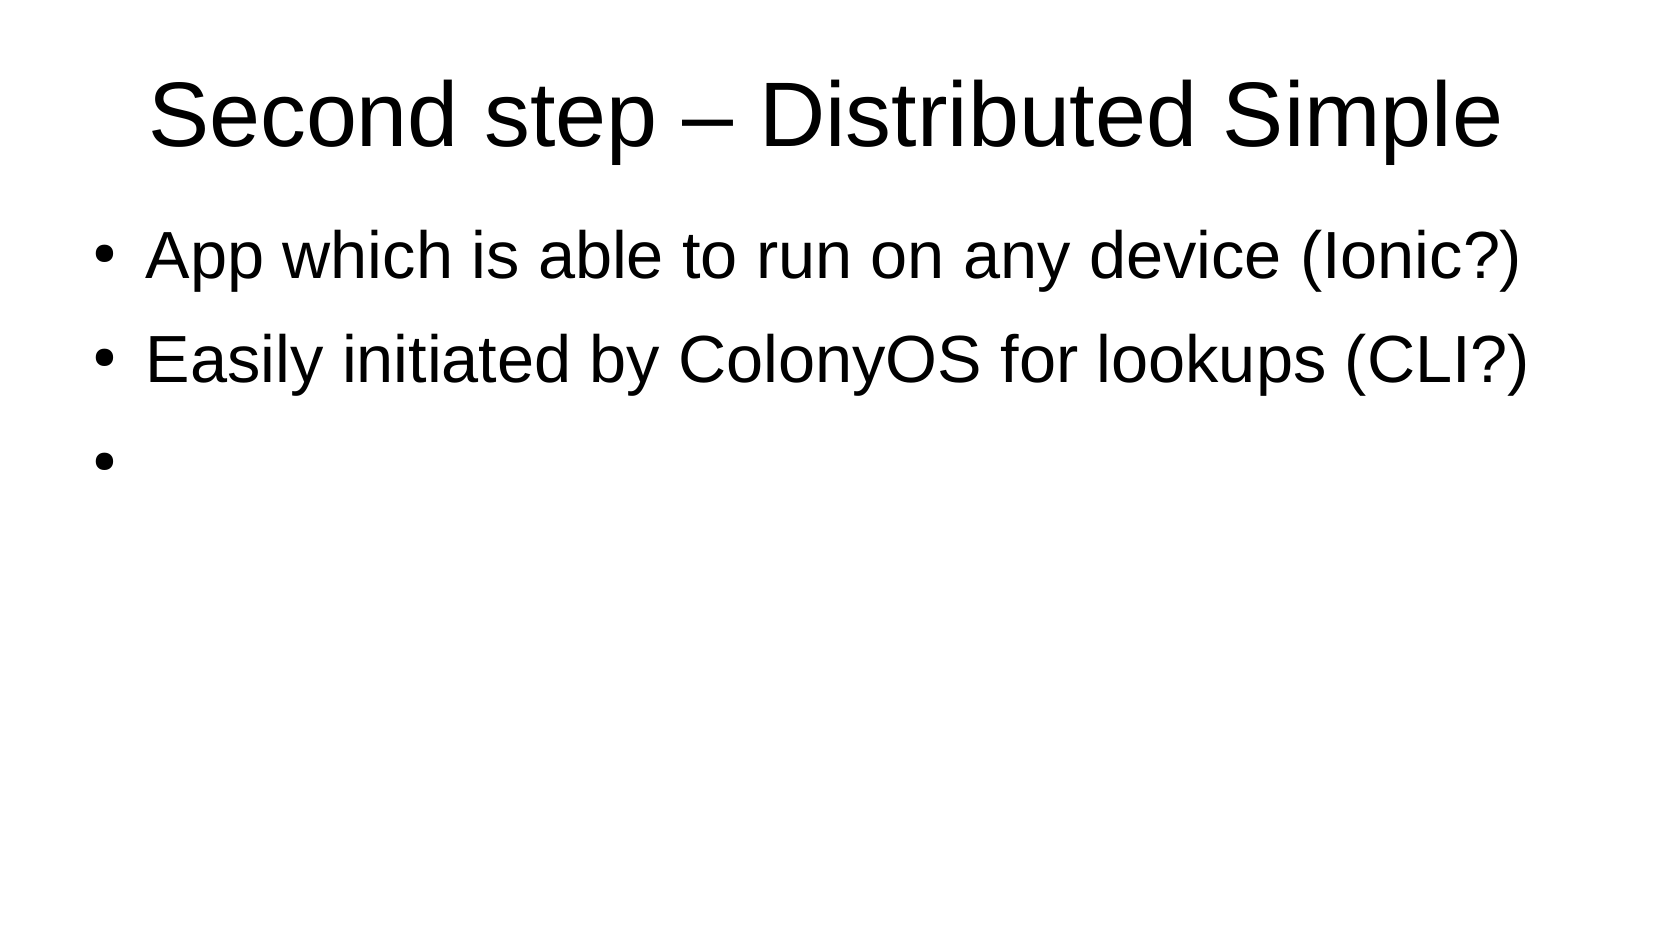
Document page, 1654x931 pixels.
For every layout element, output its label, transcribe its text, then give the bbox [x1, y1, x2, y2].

list App which is able to run on any device (Ionic?) Easily initiated by ColonyOS for lookups (CLI?) [75, 217, 1564, 758]
title Second step – Distributed Simple [82, 37, 1571, 193]
